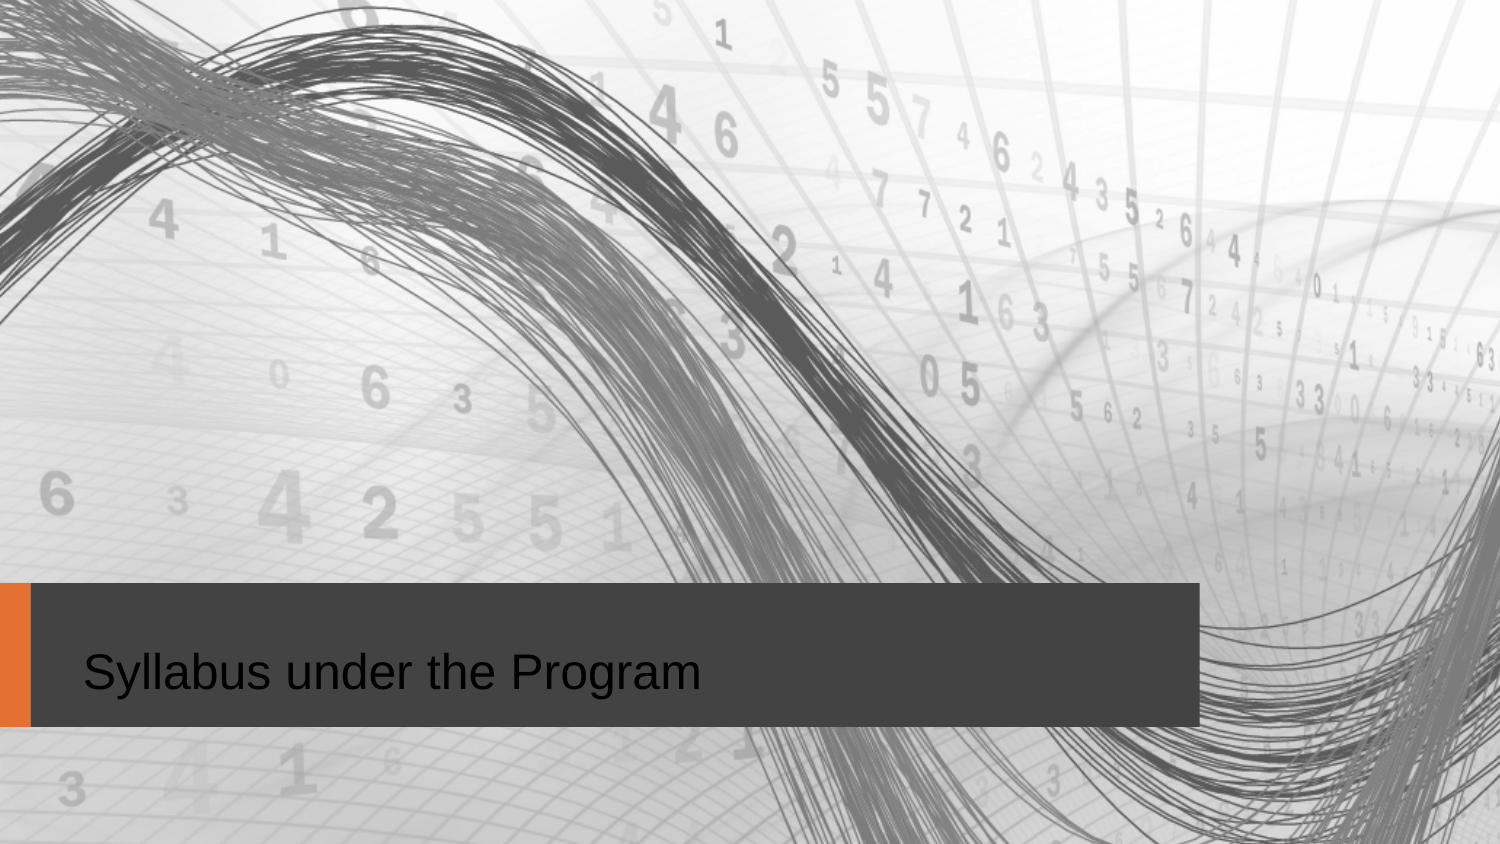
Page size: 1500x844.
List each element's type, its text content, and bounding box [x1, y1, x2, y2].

picture [0, 0, 1500, 844]
title Syllabus under the Program [67, 595, 1118, 715]
